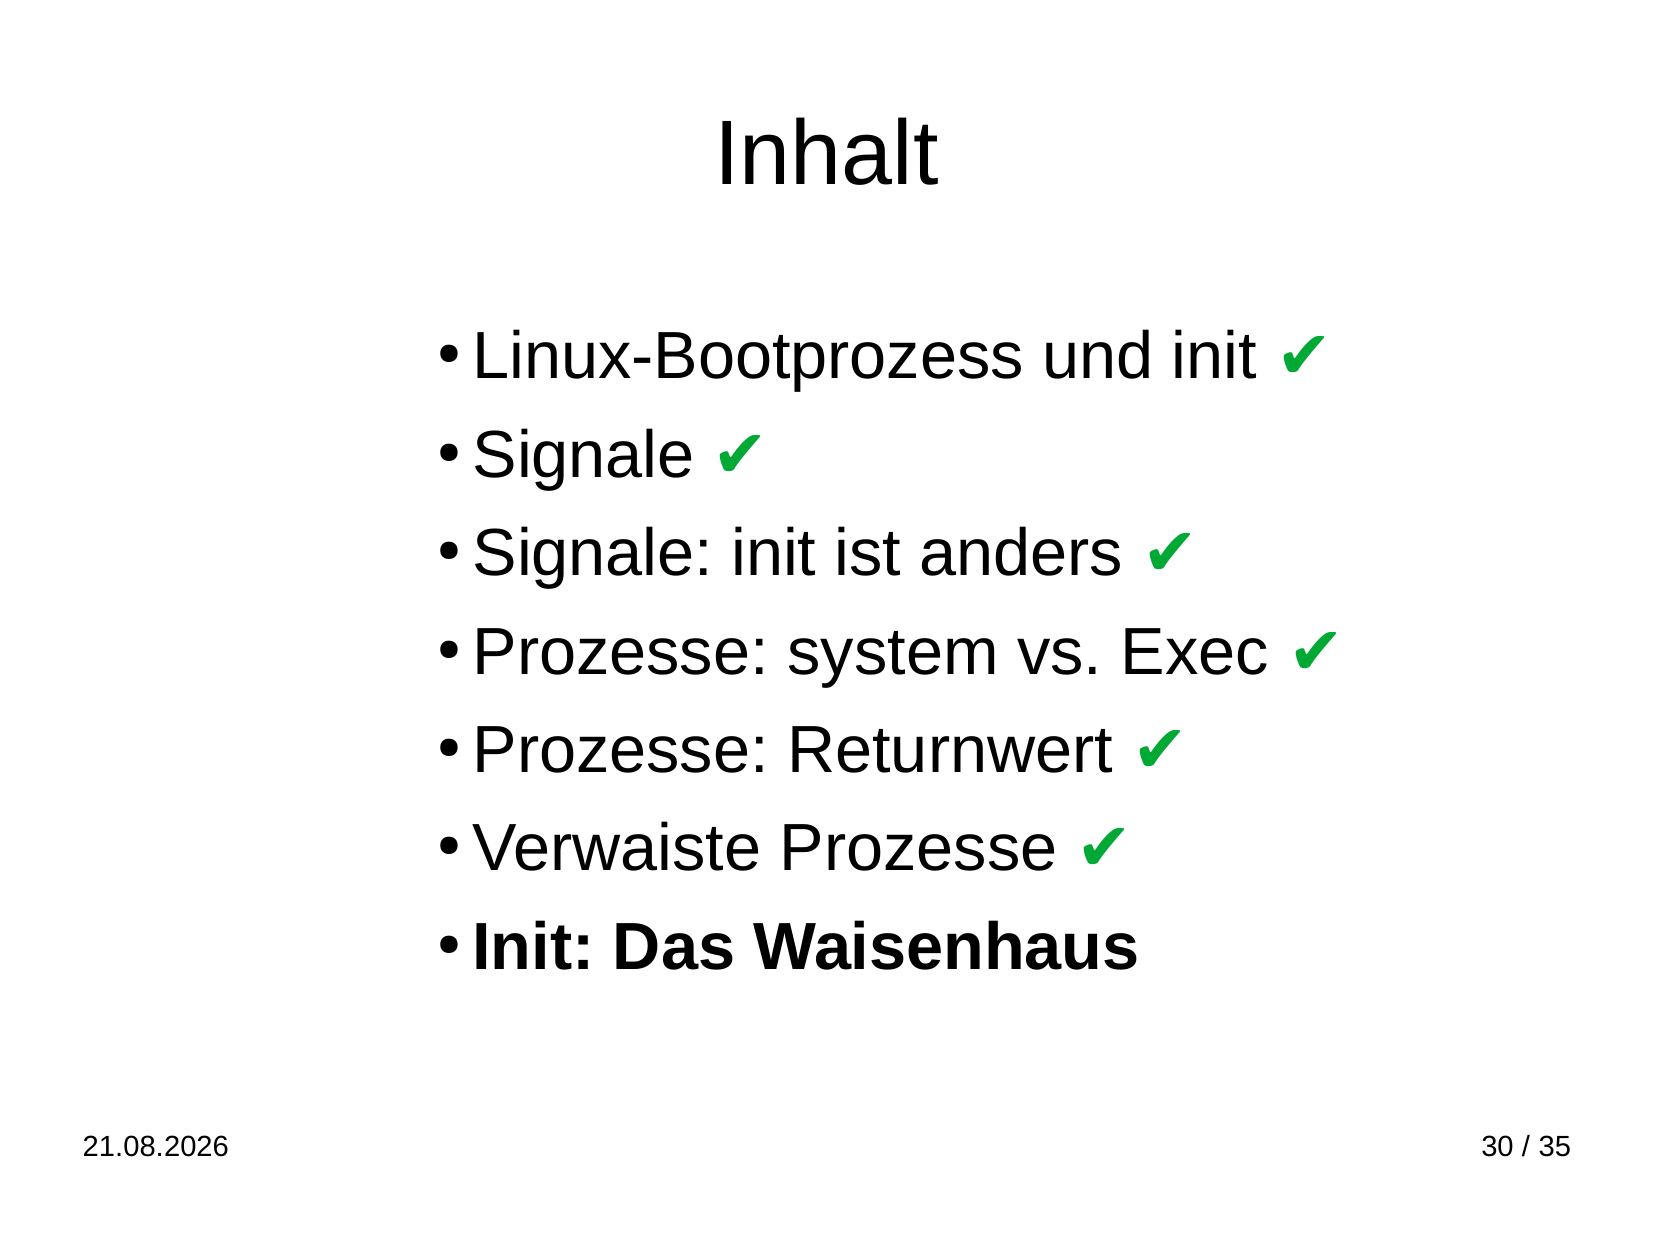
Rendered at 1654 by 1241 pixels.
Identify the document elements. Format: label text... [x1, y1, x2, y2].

title Inhalt [82, 49, 1571, 257]
subtitle Linux-Bootprozess und init ✔ Signale ✔ Signale: init ist anders ✔ Prozesse: system vs. Exec ✔ Prozesse: Returnwert ✔ Verwaiste Prozesse ✔ Init: Das Waisenhaus [437, 266, 1359, 1134]
